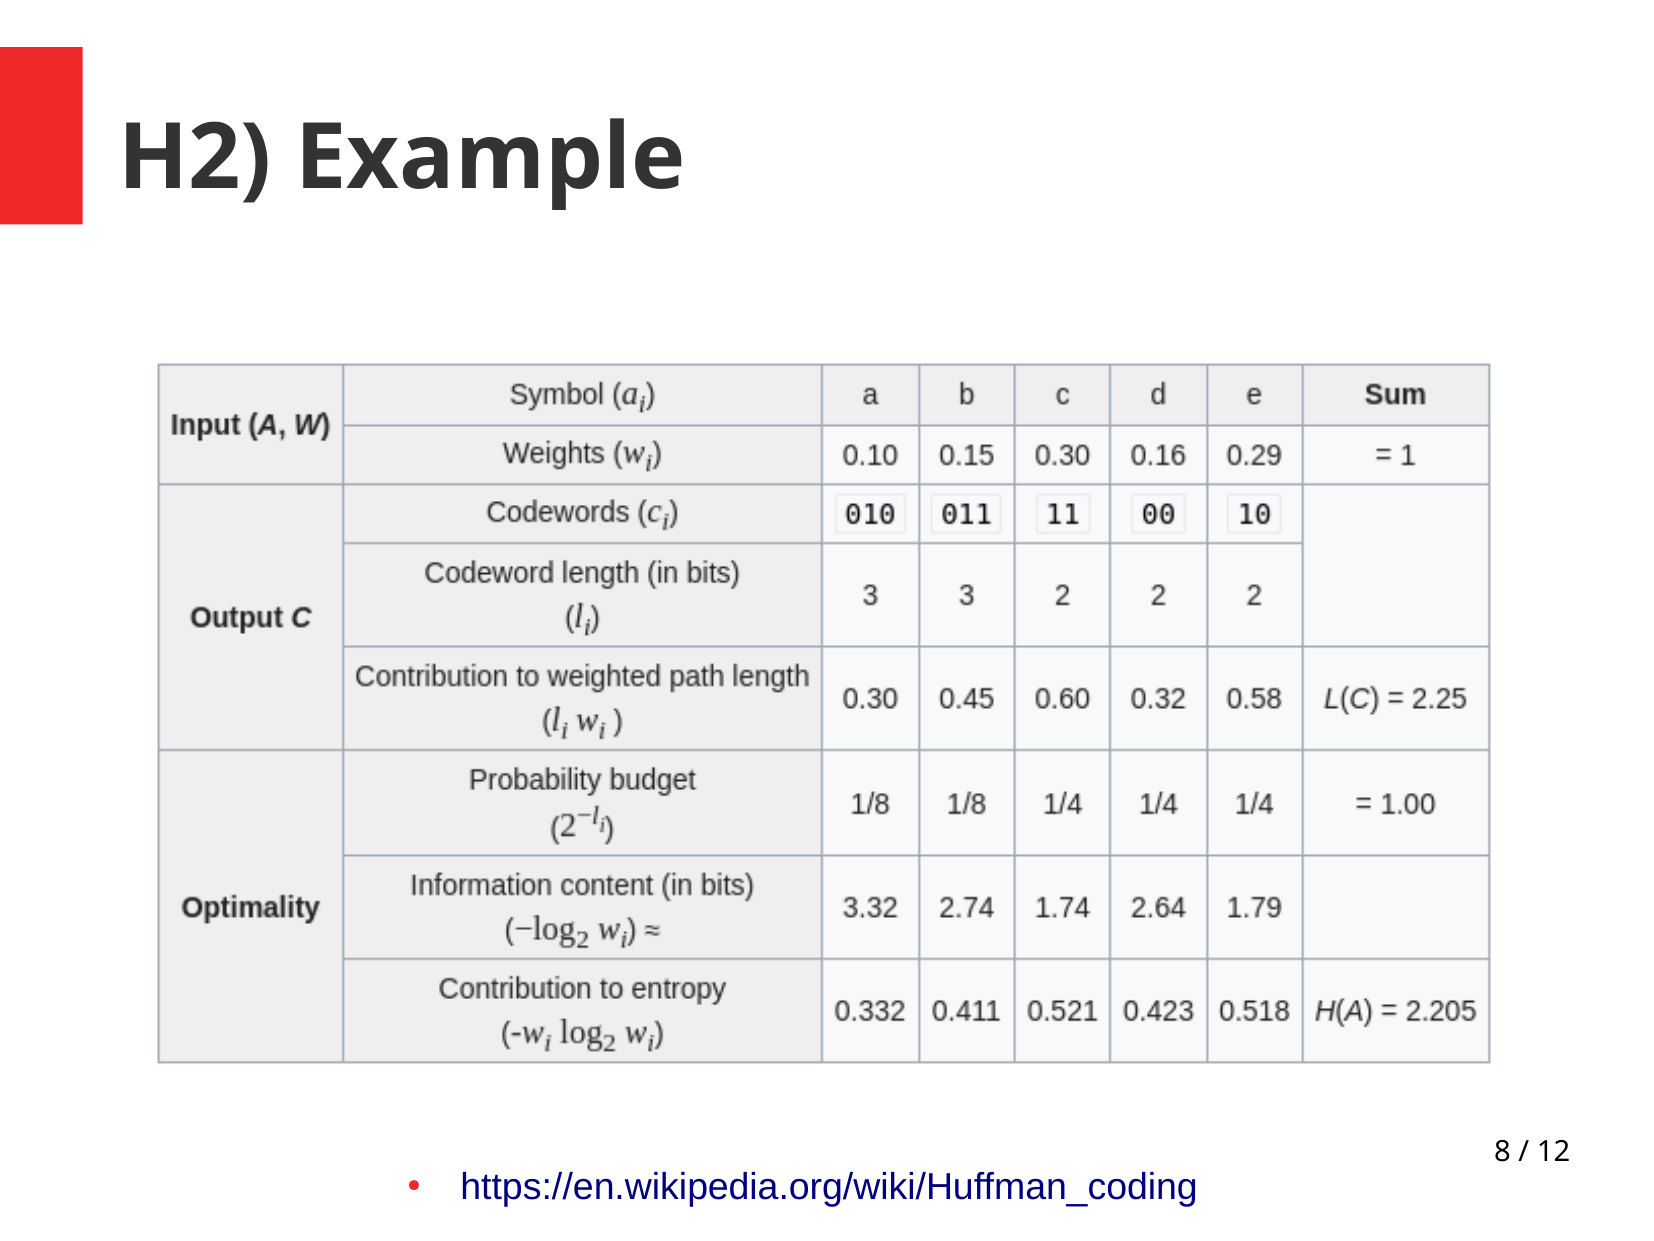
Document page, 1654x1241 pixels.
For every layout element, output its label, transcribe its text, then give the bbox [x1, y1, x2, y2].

text_box https://en.wikipedia.org/wiki/Huffman_coding [374, 1116, 1230, 1216]
title H2) Example [118, 49, 1571, 257]
picture [152, 354, 1501, 1074]
